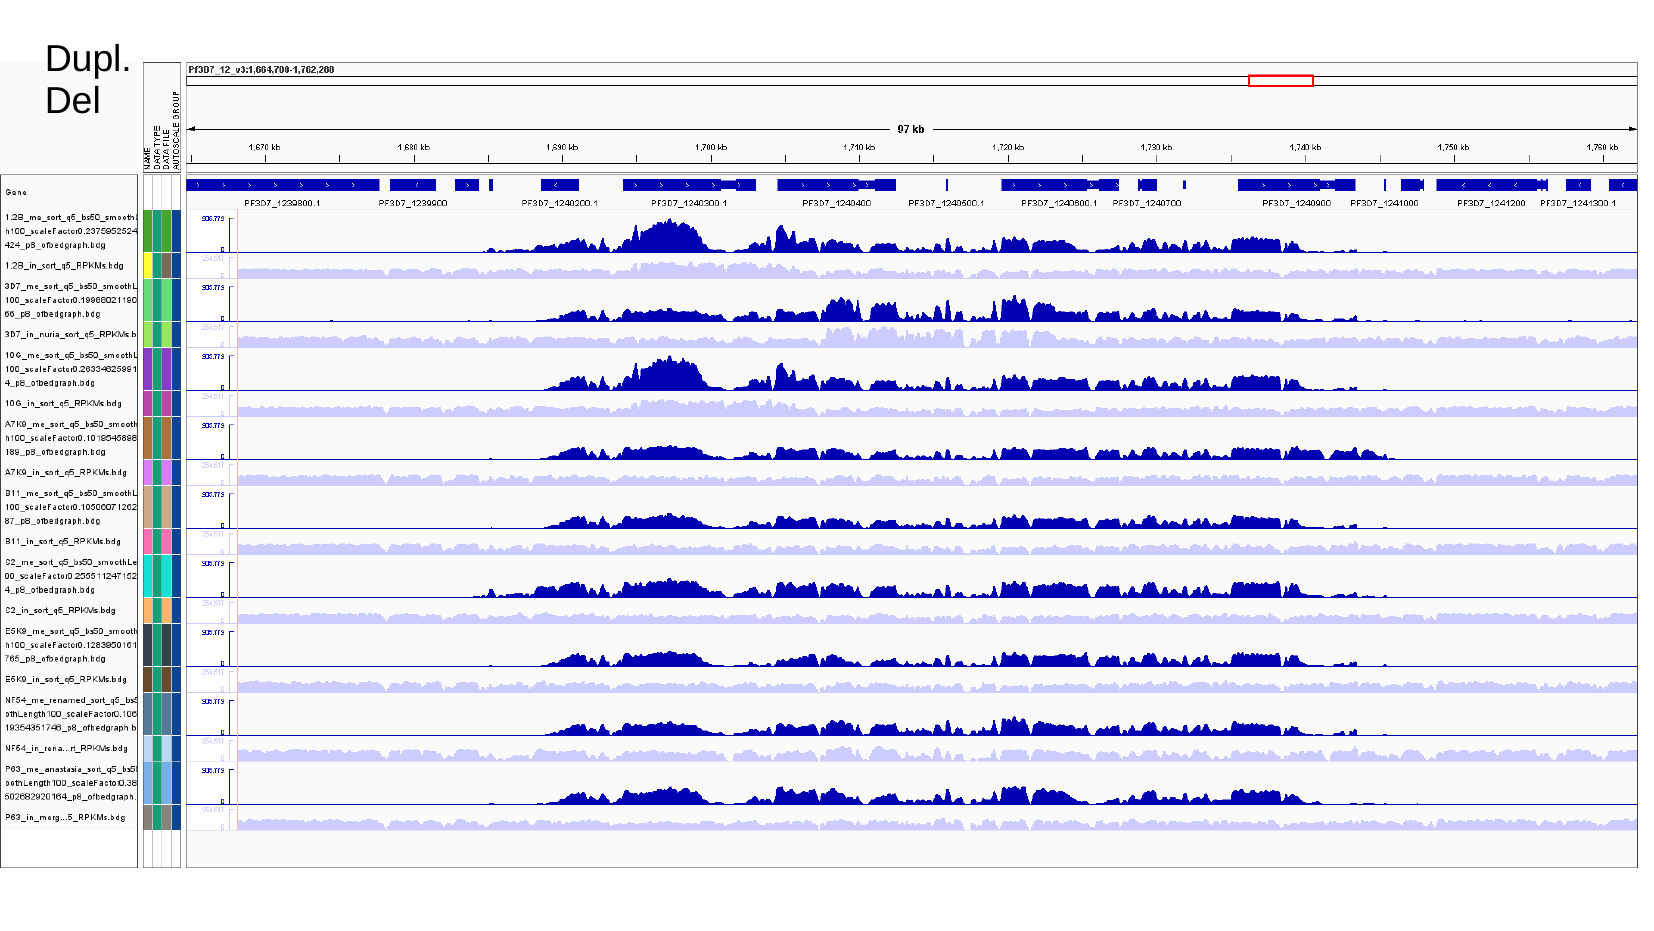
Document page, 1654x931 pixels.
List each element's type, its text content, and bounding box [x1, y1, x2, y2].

picture [0, 62, 1654, 868]
text_box Dupl. Del [30, 30, 151, 129]
